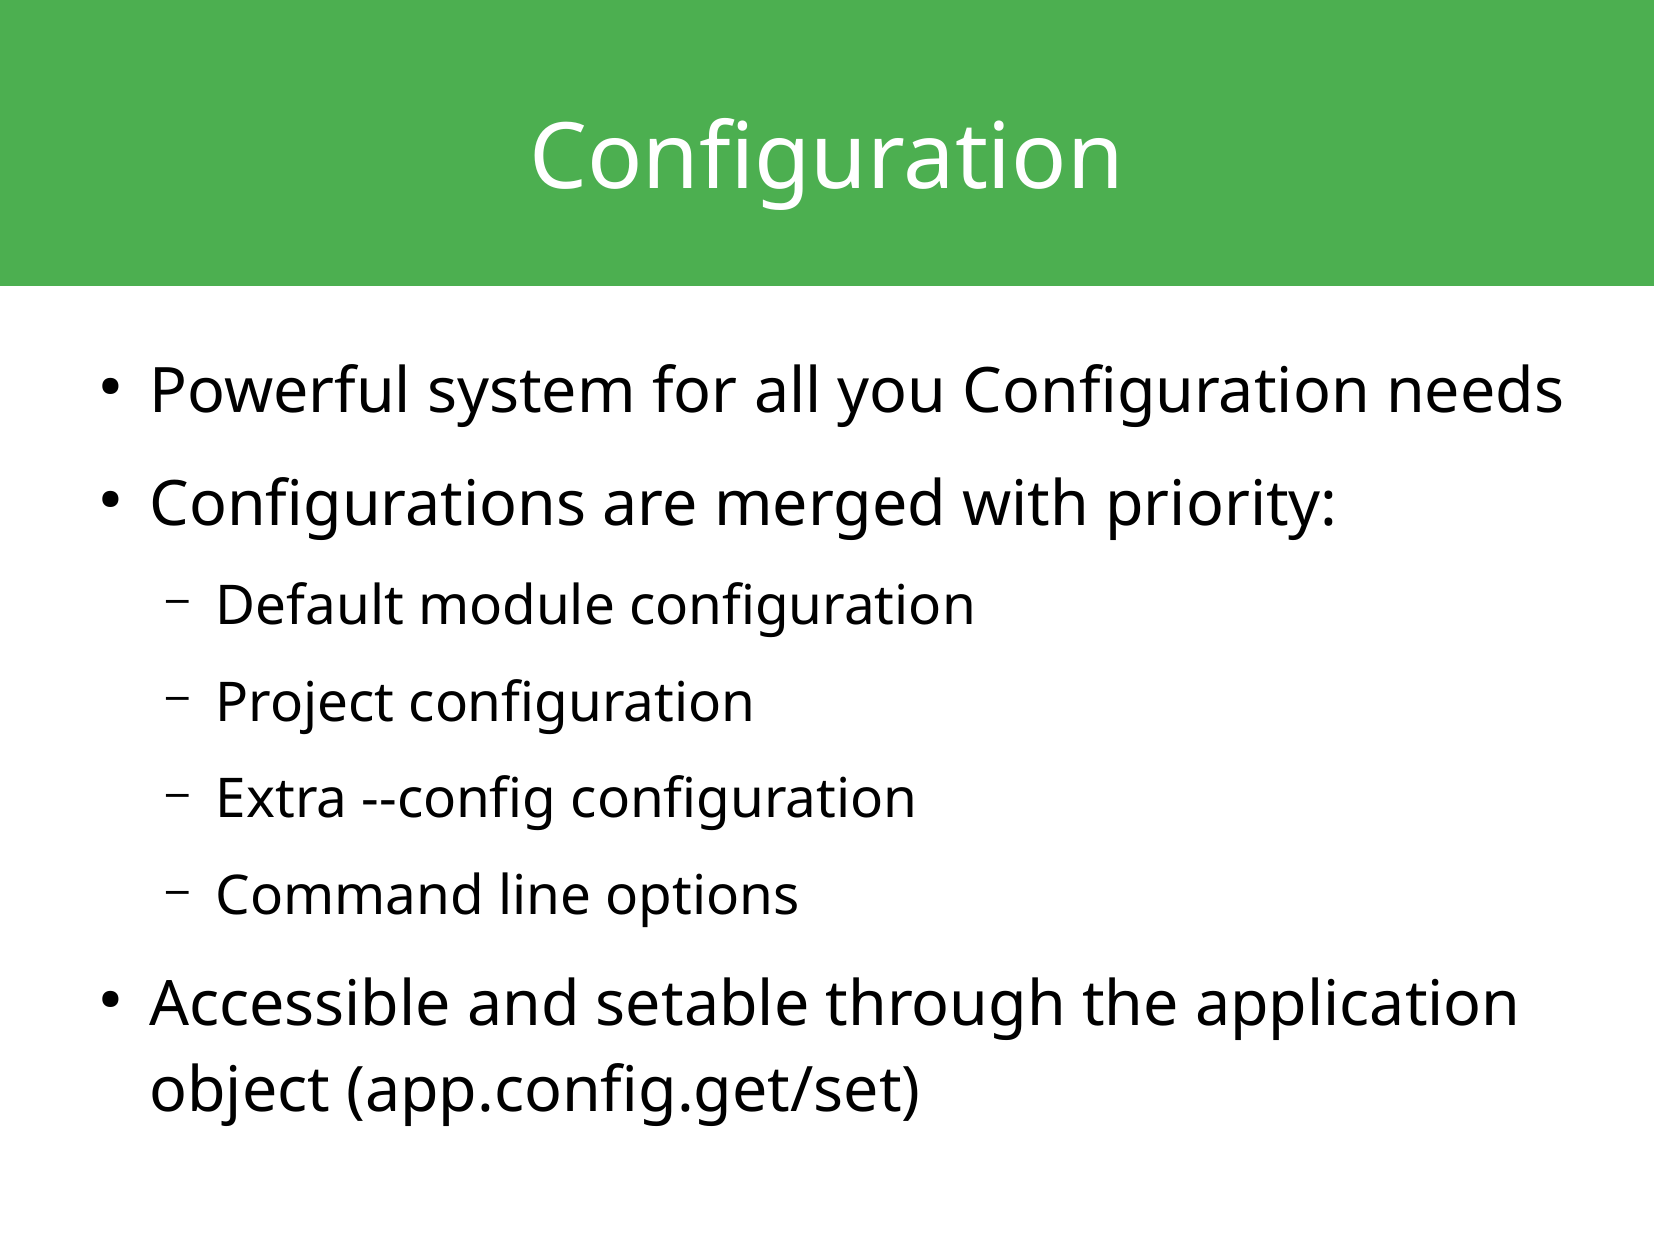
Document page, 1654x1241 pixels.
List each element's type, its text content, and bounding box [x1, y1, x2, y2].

list Powerful system for all you Configuration needs Configurations are merged with priority: Default module configuration Project configuration Extra --config configuration Command line options Accessible and setable through the application object (app.config.get/set) [82, 345, 1571, 1201]
title Configuration [82, 49, 1571, 257]
